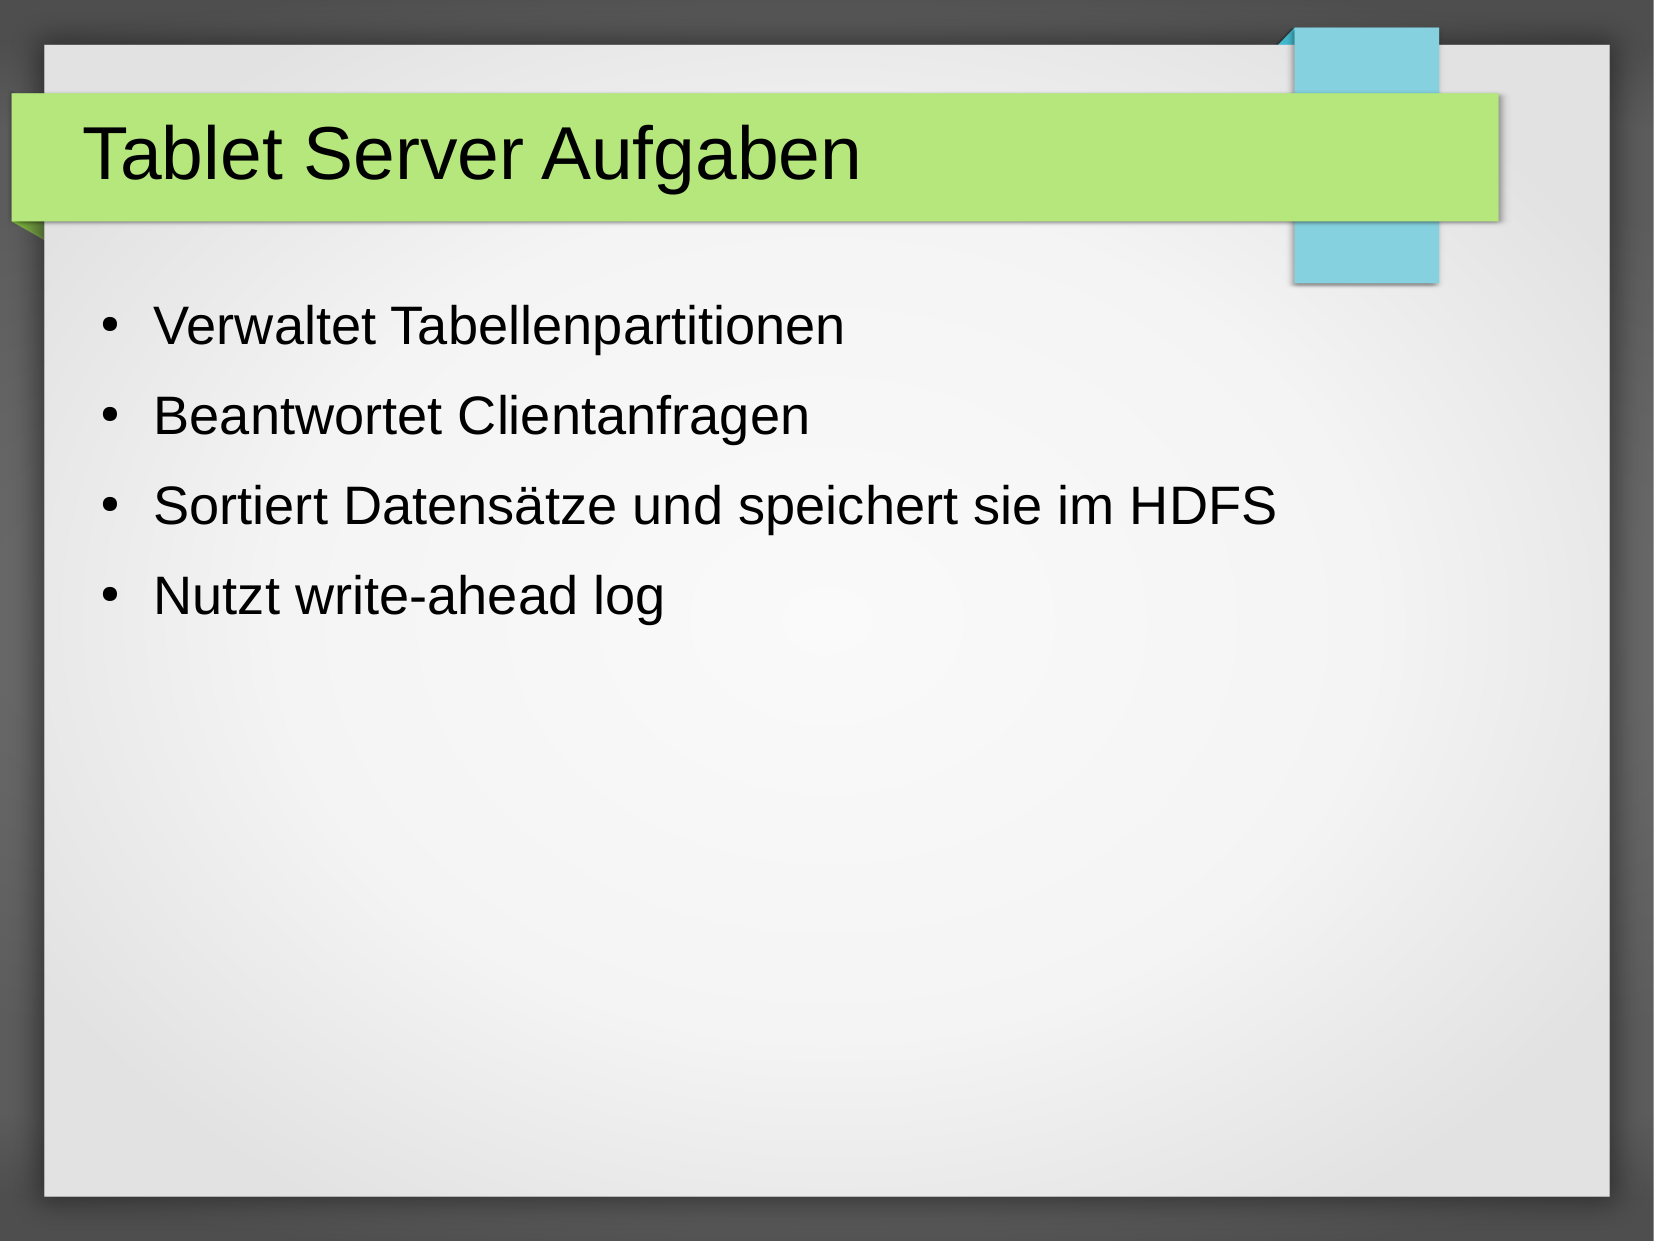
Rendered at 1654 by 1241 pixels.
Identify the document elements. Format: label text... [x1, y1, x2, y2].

picture [0, 0, 1654, 1241]
title Tablet Server Aufgaben [82, 94, 1264, 213]
list Verwaltet Tabellenpartitionen Beantwortet Clientanfragen Sortiert Datensätze und speichert sie im HDFS Nutzt write-ahead log [82, 295, 1571, 1015]
